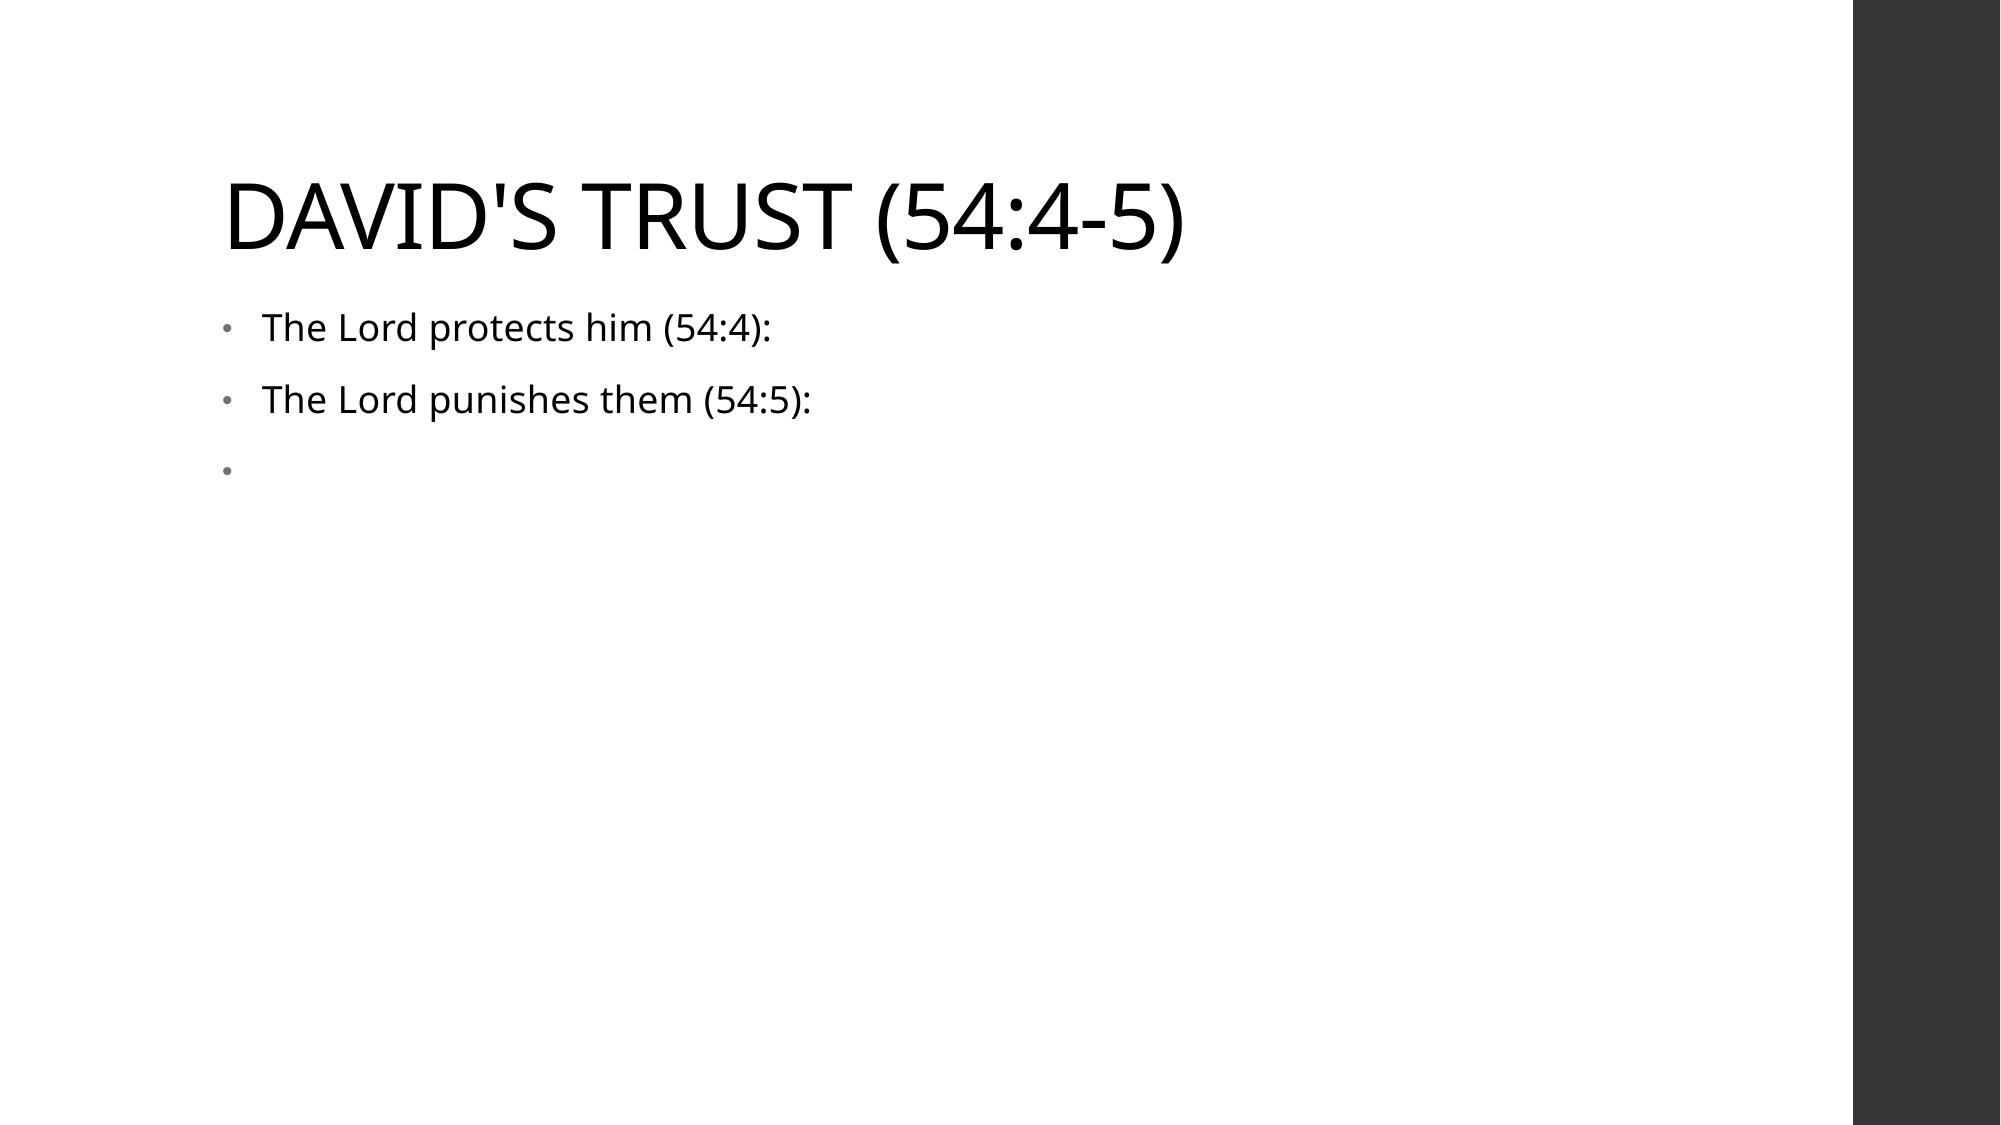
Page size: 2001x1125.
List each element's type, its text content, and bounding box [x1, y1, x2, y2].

list The Lord protects him (54:4): The Lord punishes them (54:5): [206, 299, 1617, 1014]
title DAVID'S TRUST (54:4-5) [206, 60, 1797, 278]
